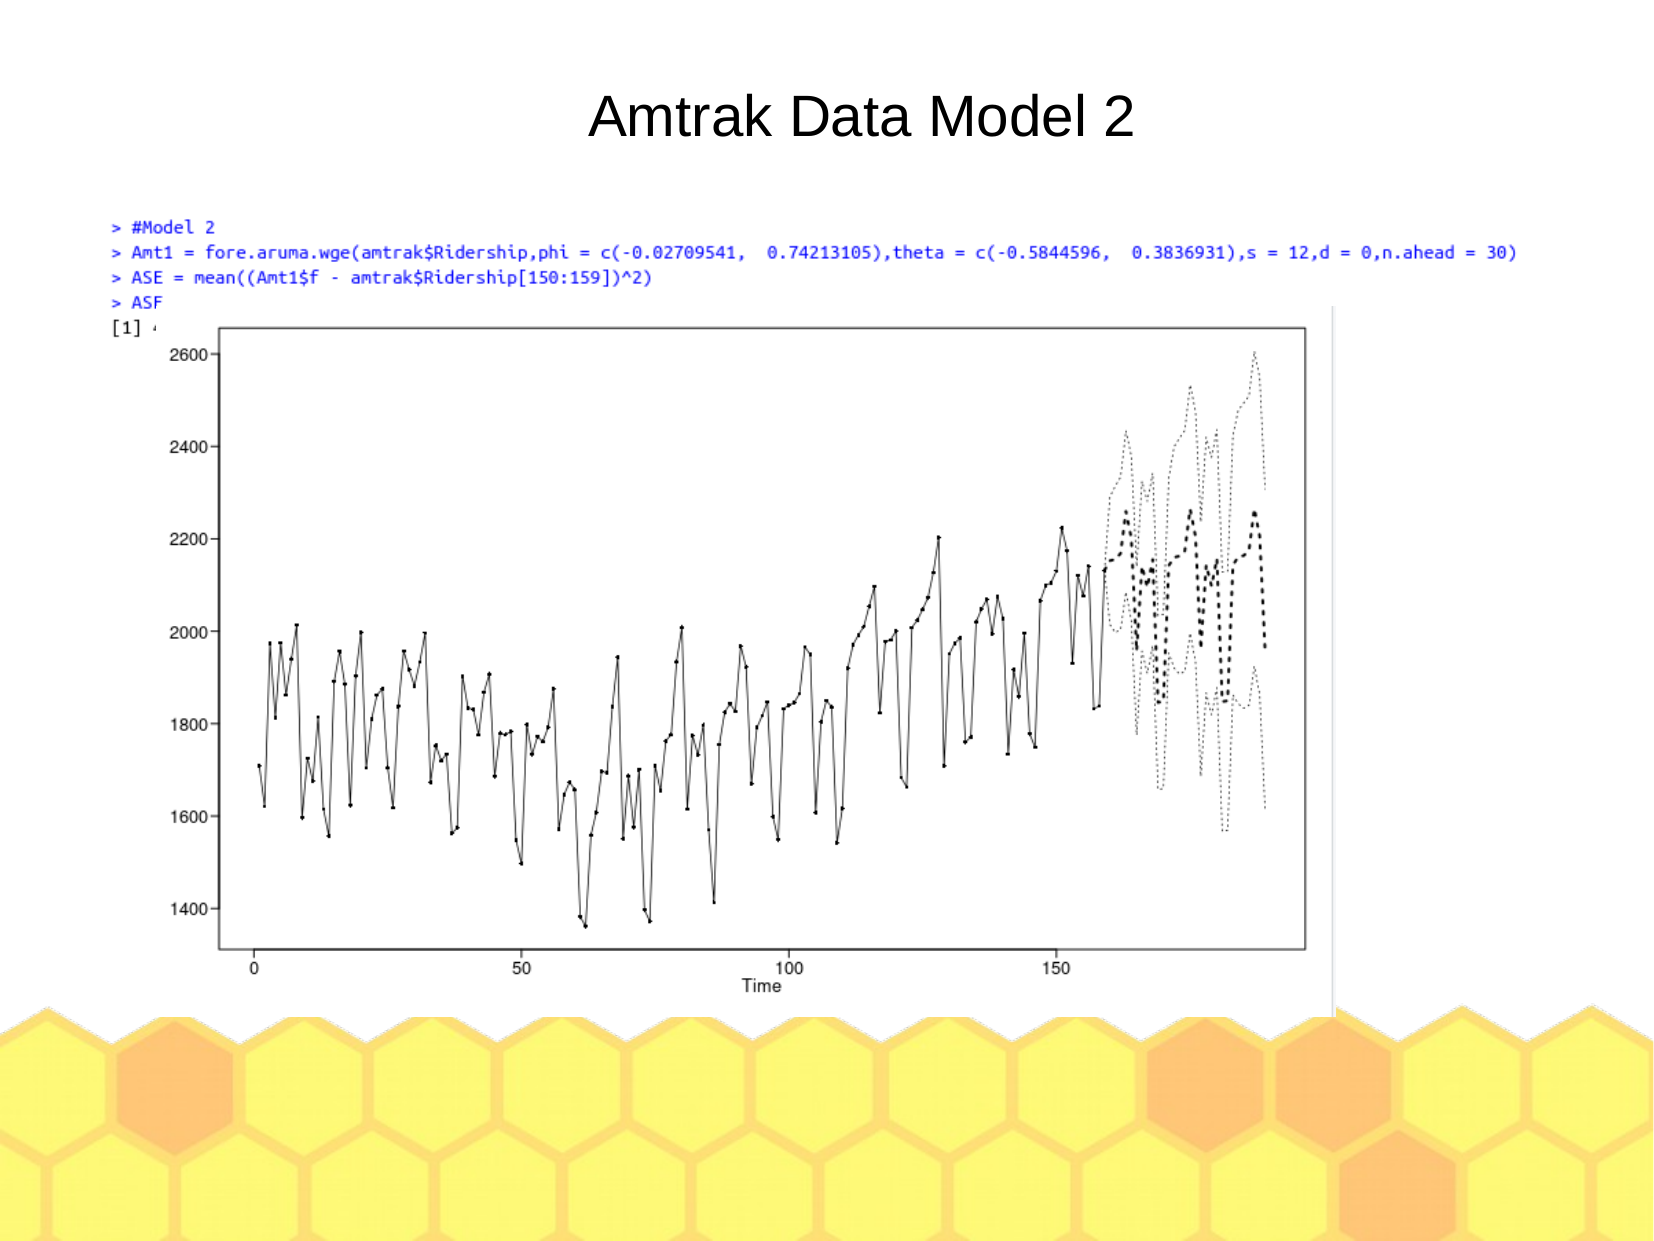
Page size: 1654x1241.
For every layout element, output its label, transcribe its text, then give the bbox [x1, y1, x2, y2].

title Amtrak Data Model 2 [82, 50, 1571, 181]
picture [0, 215, 1654, 1241]
